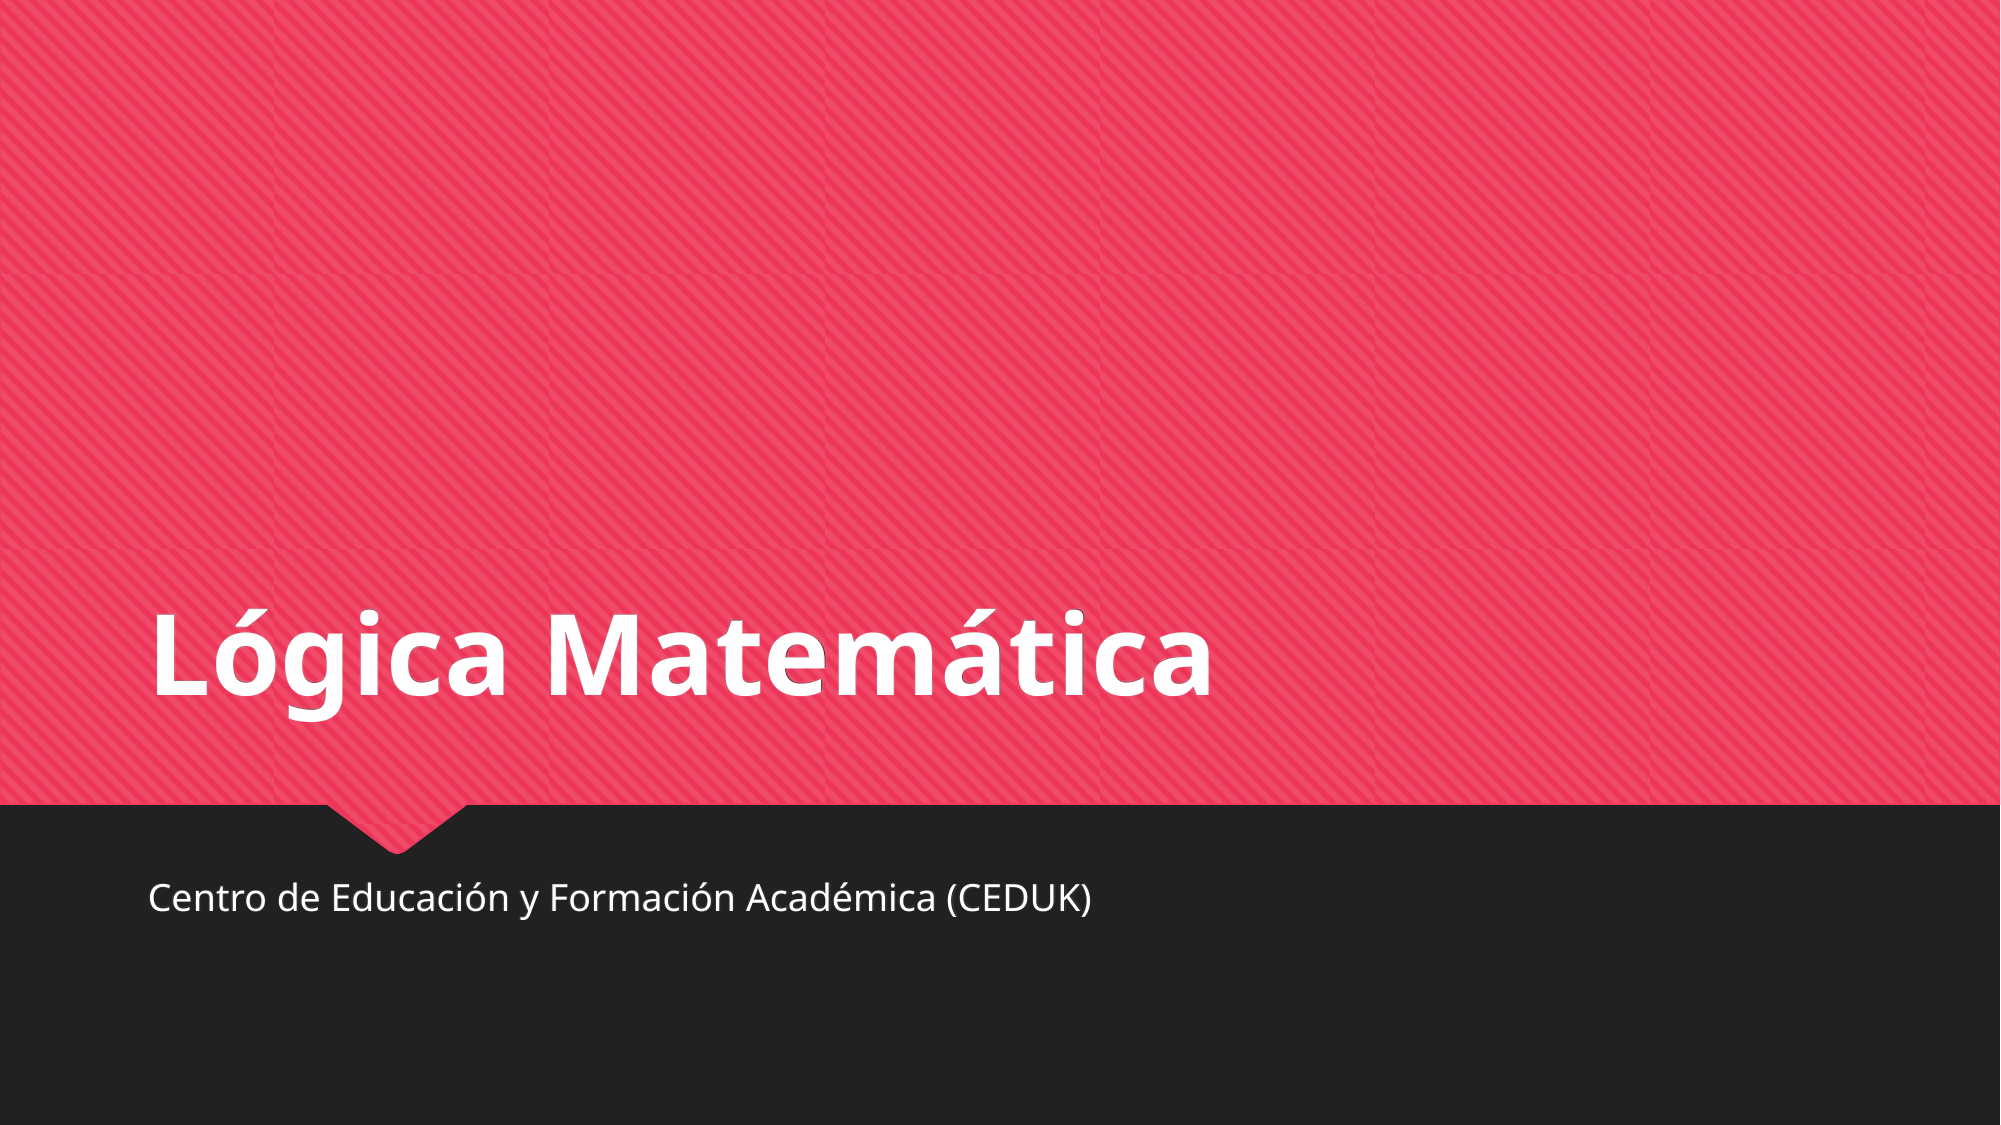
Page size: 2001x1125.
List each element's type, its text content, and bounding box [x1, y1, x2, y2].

title Lógica Matemática [132, 237, 1868, 726]
subtitle Centro de Educación y Formación Académica (CEDUK) [132, 866, 1868, 938]
